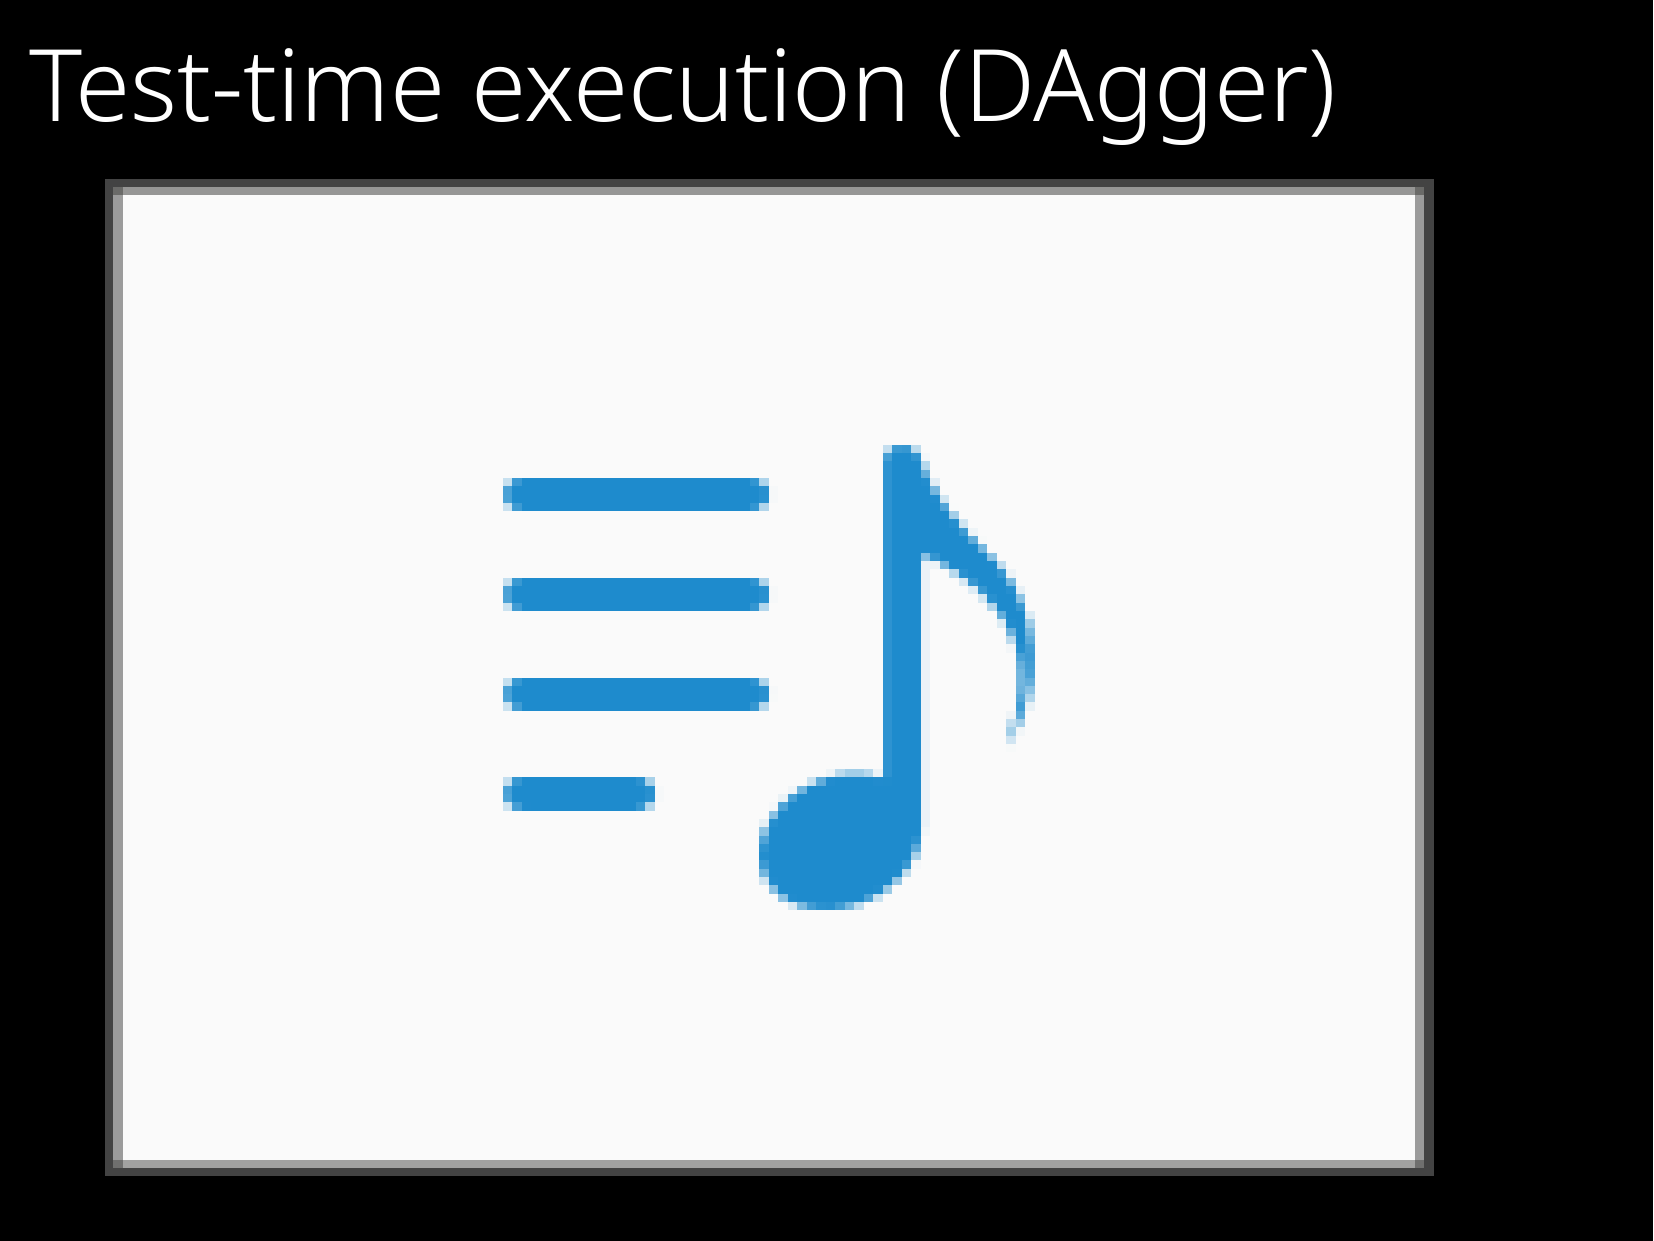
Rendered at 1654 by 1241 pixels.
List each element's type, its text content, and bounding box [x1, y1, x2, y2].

text_box [103, 178, 1435, 1177]
title Test-time execution (DAgger) [29, 8, 1631, 157]
